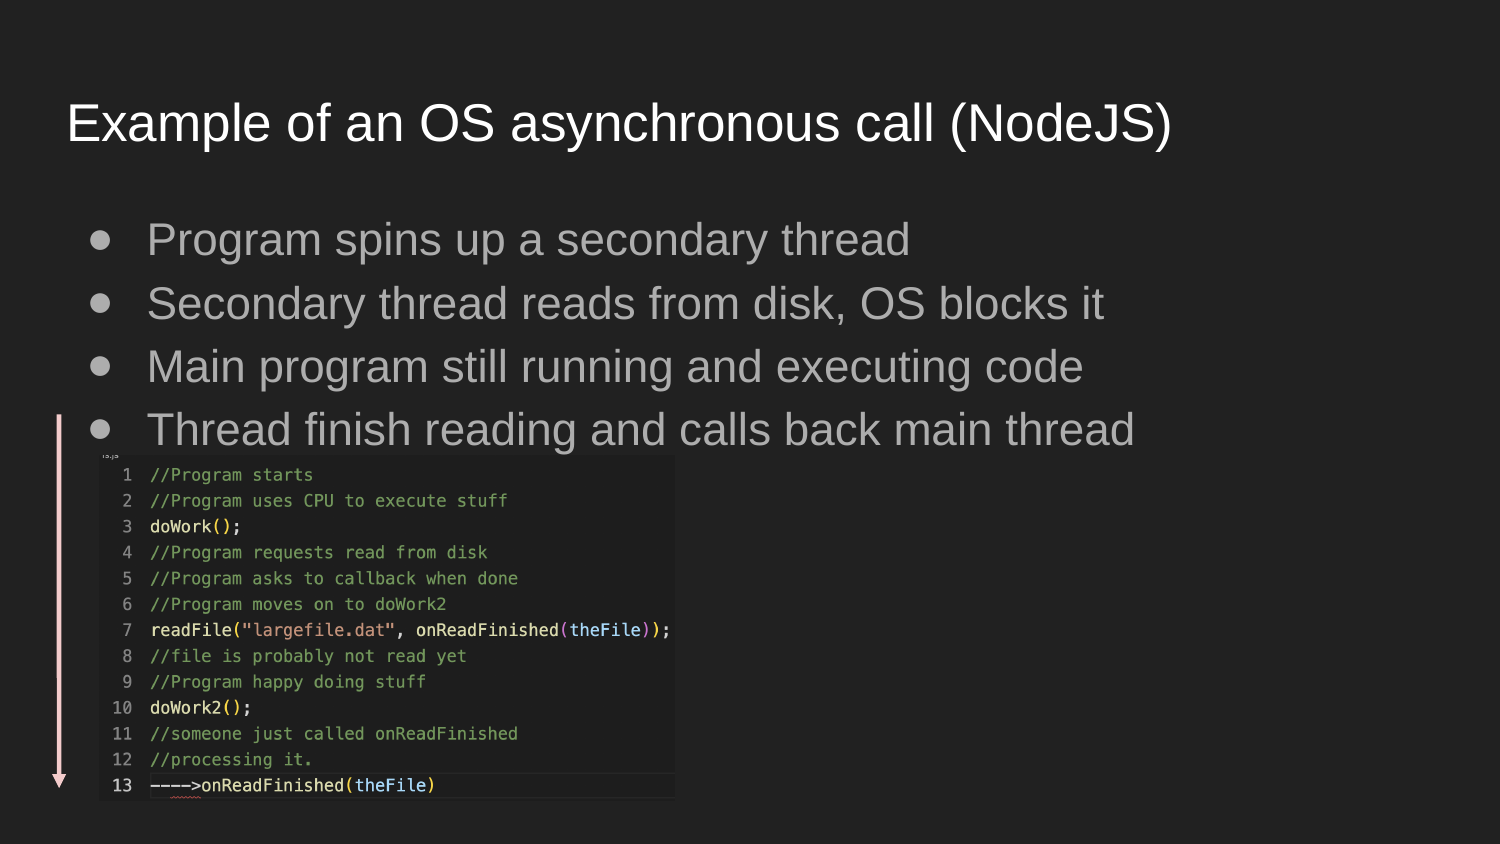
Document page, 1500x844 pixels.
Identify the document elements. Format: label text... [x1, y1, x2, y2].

picture [99, 455, 675, 801]
list Program spins up a secondary thread Secondary thread reads from disk, OS blocks it Main program still running and executing code Thread finish reading and calls back main thread [56, 186, 1248, 732]
title Example of an OS asynchronous call (NodeJS) [51, 72, 1449, 167]
